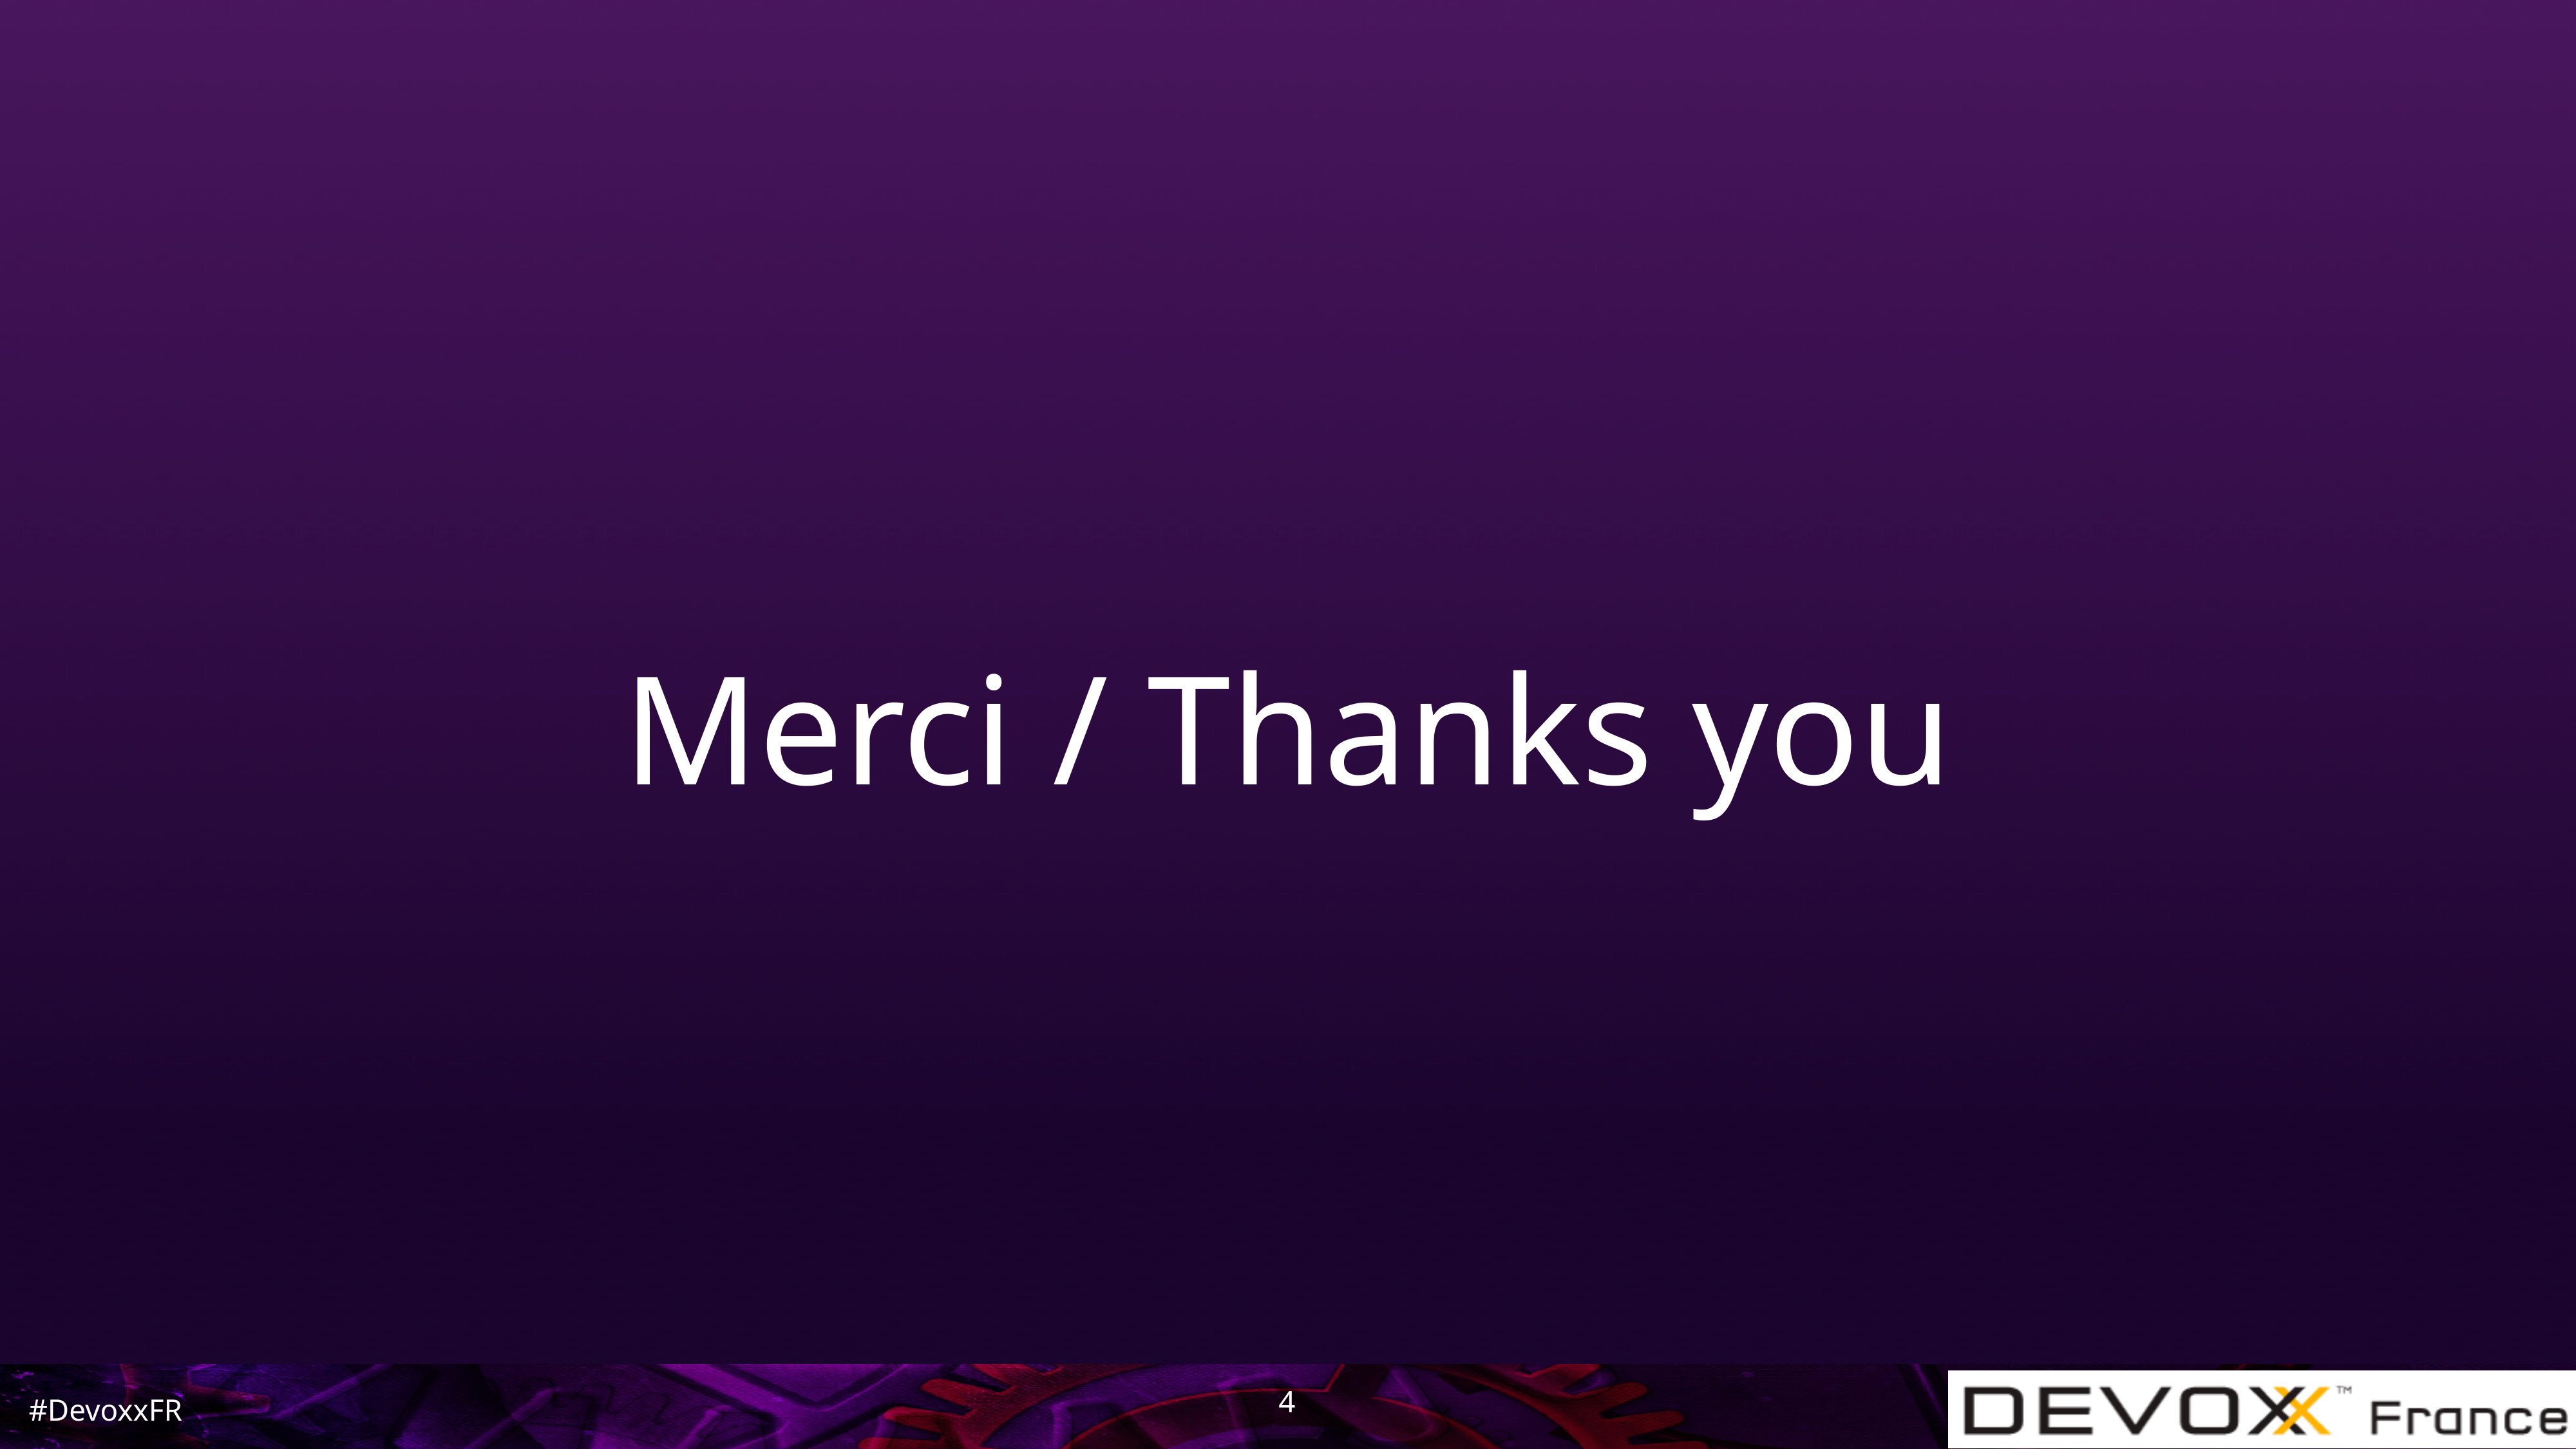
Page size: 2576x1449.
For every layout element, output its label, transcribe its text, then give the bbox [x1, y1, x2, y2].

title Merci / Thanks you [510, 479, 2065, 970]
picture [0, 0, 2576, 1449]
slide_number <numéro> [1264, 1375, 1310, 1427]
